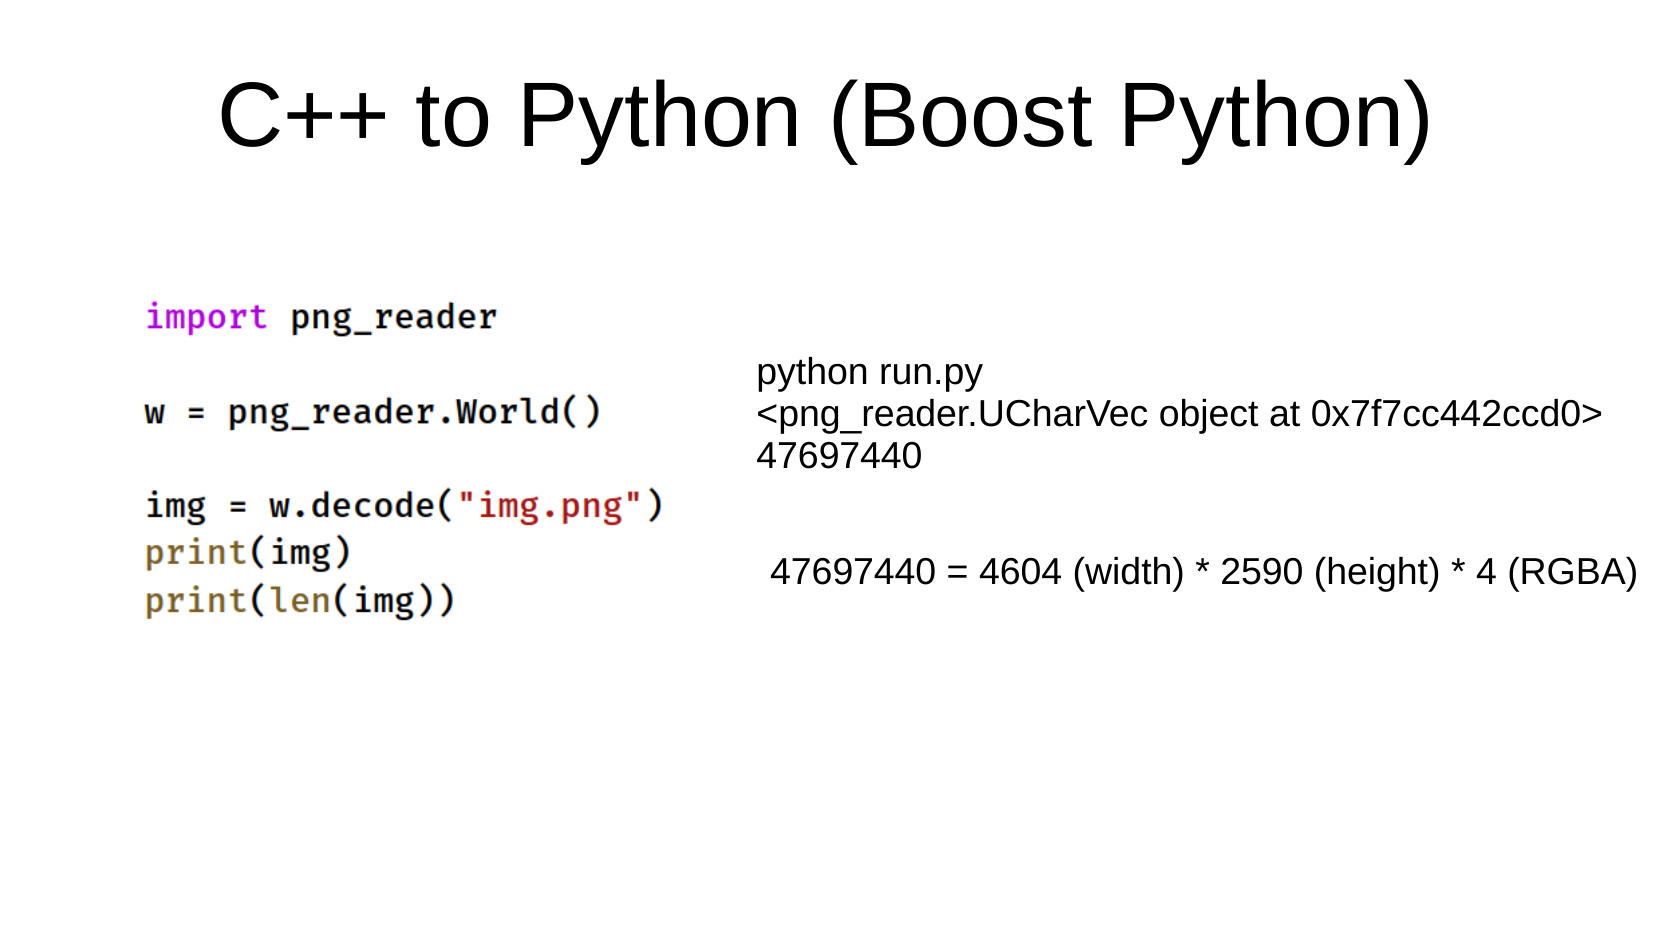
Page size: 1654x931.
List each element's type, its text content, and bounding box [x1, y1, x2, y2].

picture [141, 295, 686, 631]
title C++ to Python (Boost Python) [82, 37, 1571, 193]
text_box 47697440 = 4604 (width) * 2590 (height) * 4 (RGBA) [755, 543, 1654, 601]
text_box python run.py <png_reader.UCharVec object at 0x7f7cc442ccd0> 47697440 [741, 343, 1619, 485]
